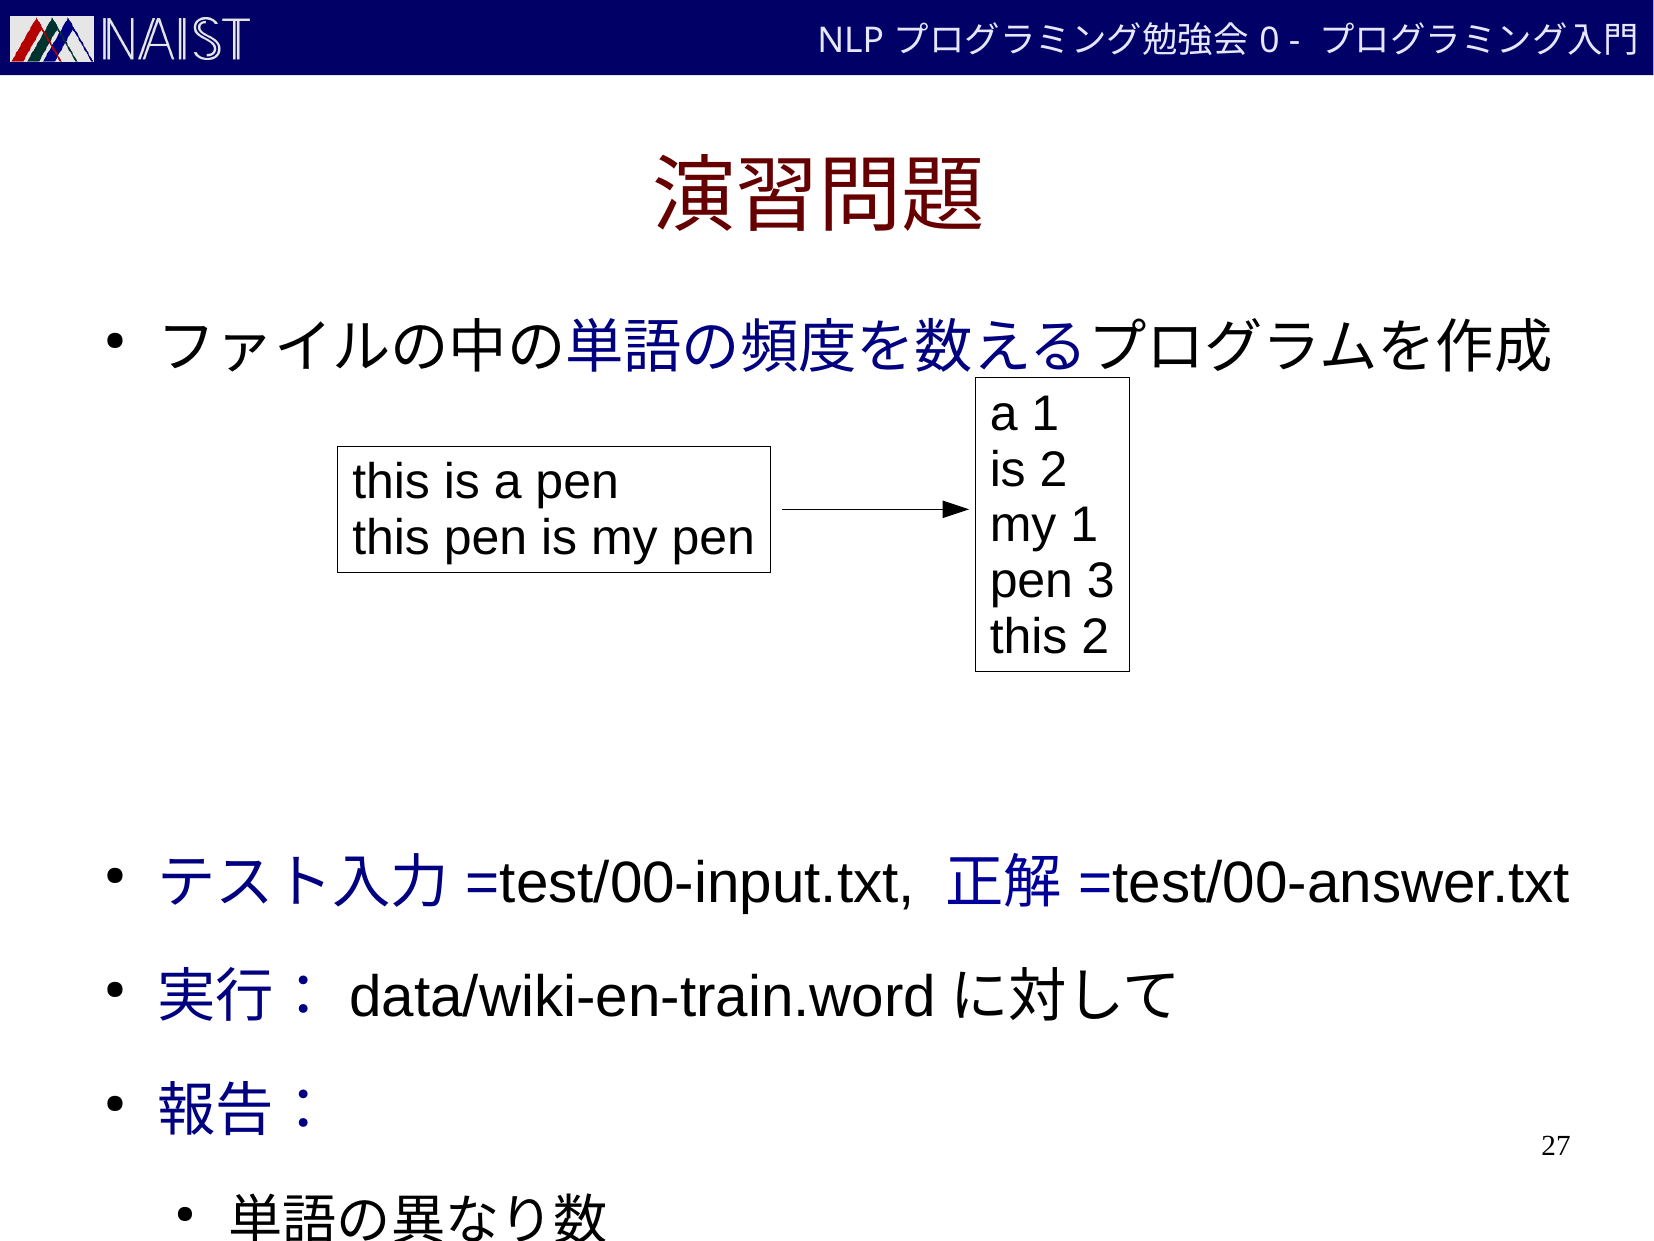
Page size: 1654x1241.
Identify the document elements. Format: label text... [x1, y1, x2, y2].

text_box this is a pen this pen is my pen [337, 446, 771, 573]
picture [102, 17, 251, 60]
text_box a 1 is 2 my 1 pen 3 this 2 [975, 377, 1130, 672]
list ファイルの中の単語の頻度を数えるプログラムを作成 テスト入力=test/00-input.txt, 正解=test/00-answer.txt 実行：data/wiki-en-train.wordに対して 報告： 単語の異なり数 数単語の頻度 [86, 300, 1576, 1142]
title 演習問題 [75, 92, 1564, 285]
picture [10, 16, 94, 62]
